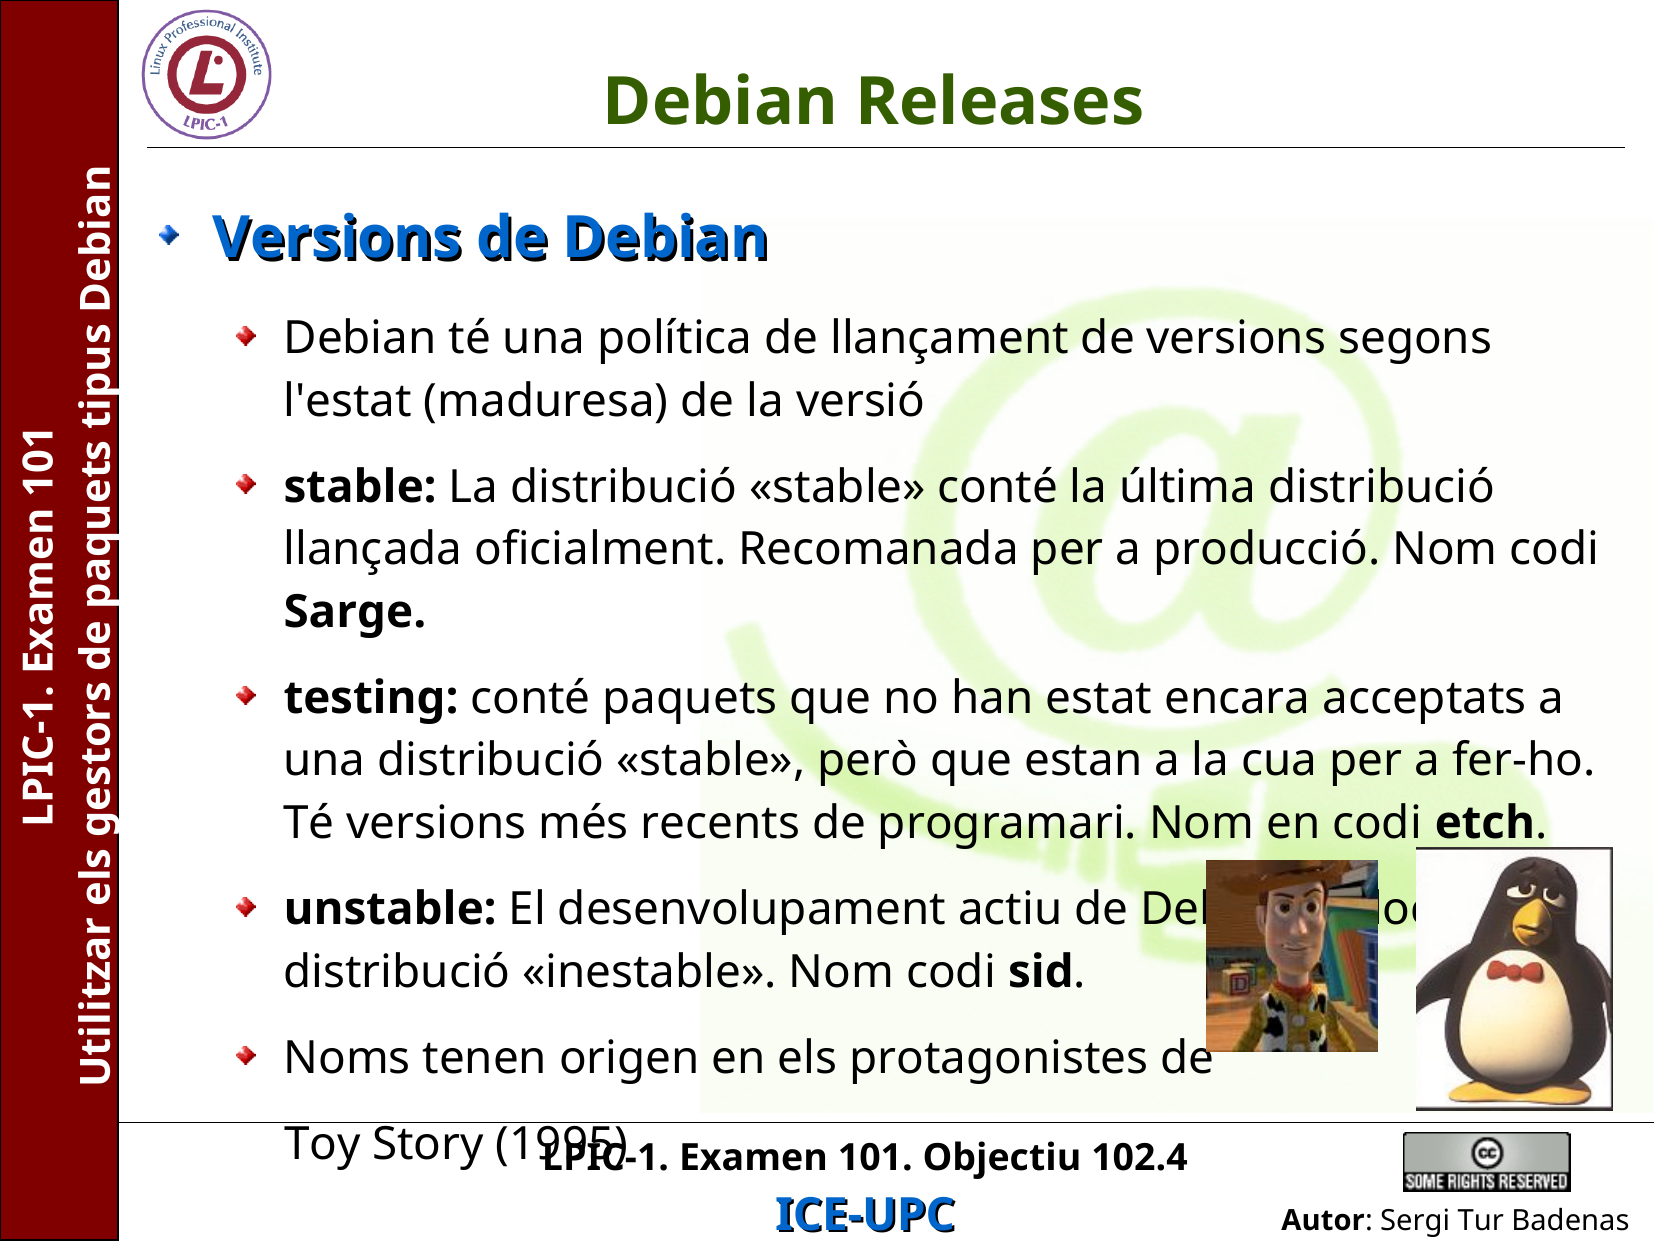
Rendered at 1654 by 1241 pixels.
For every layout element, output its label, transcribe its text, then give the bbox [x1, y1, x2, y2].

picture [1206, 860, 1378, 1052]
list Versions de Debian Debian té una política de llançament de versions segons l'estat (maduresa) de la versió stable: La distribució «stable» conté la última distribució llançada oficialment. Recomanada per a producció. Nom codi Sarge. testing: conté paquets que no han estat encara acceptats a una distribució «stable», però que estan a la cua per a fer-ho. Té versions més recents de programari. Nom en codi etch. unstable: El desenvolupament actiu de Debian té lloc a la distribució «inestable». Nom codi sid. Noms tenen origen en els protagonistes de Toy Story (1995) [141, 195, 1630, 1074]
picture [135, 5, 277, 49]
title Debian Releases [129, 49, 1619, 148]
picture [1403, 1132, 1571, 1192]
picture [700, 217, 1654, 1113]
